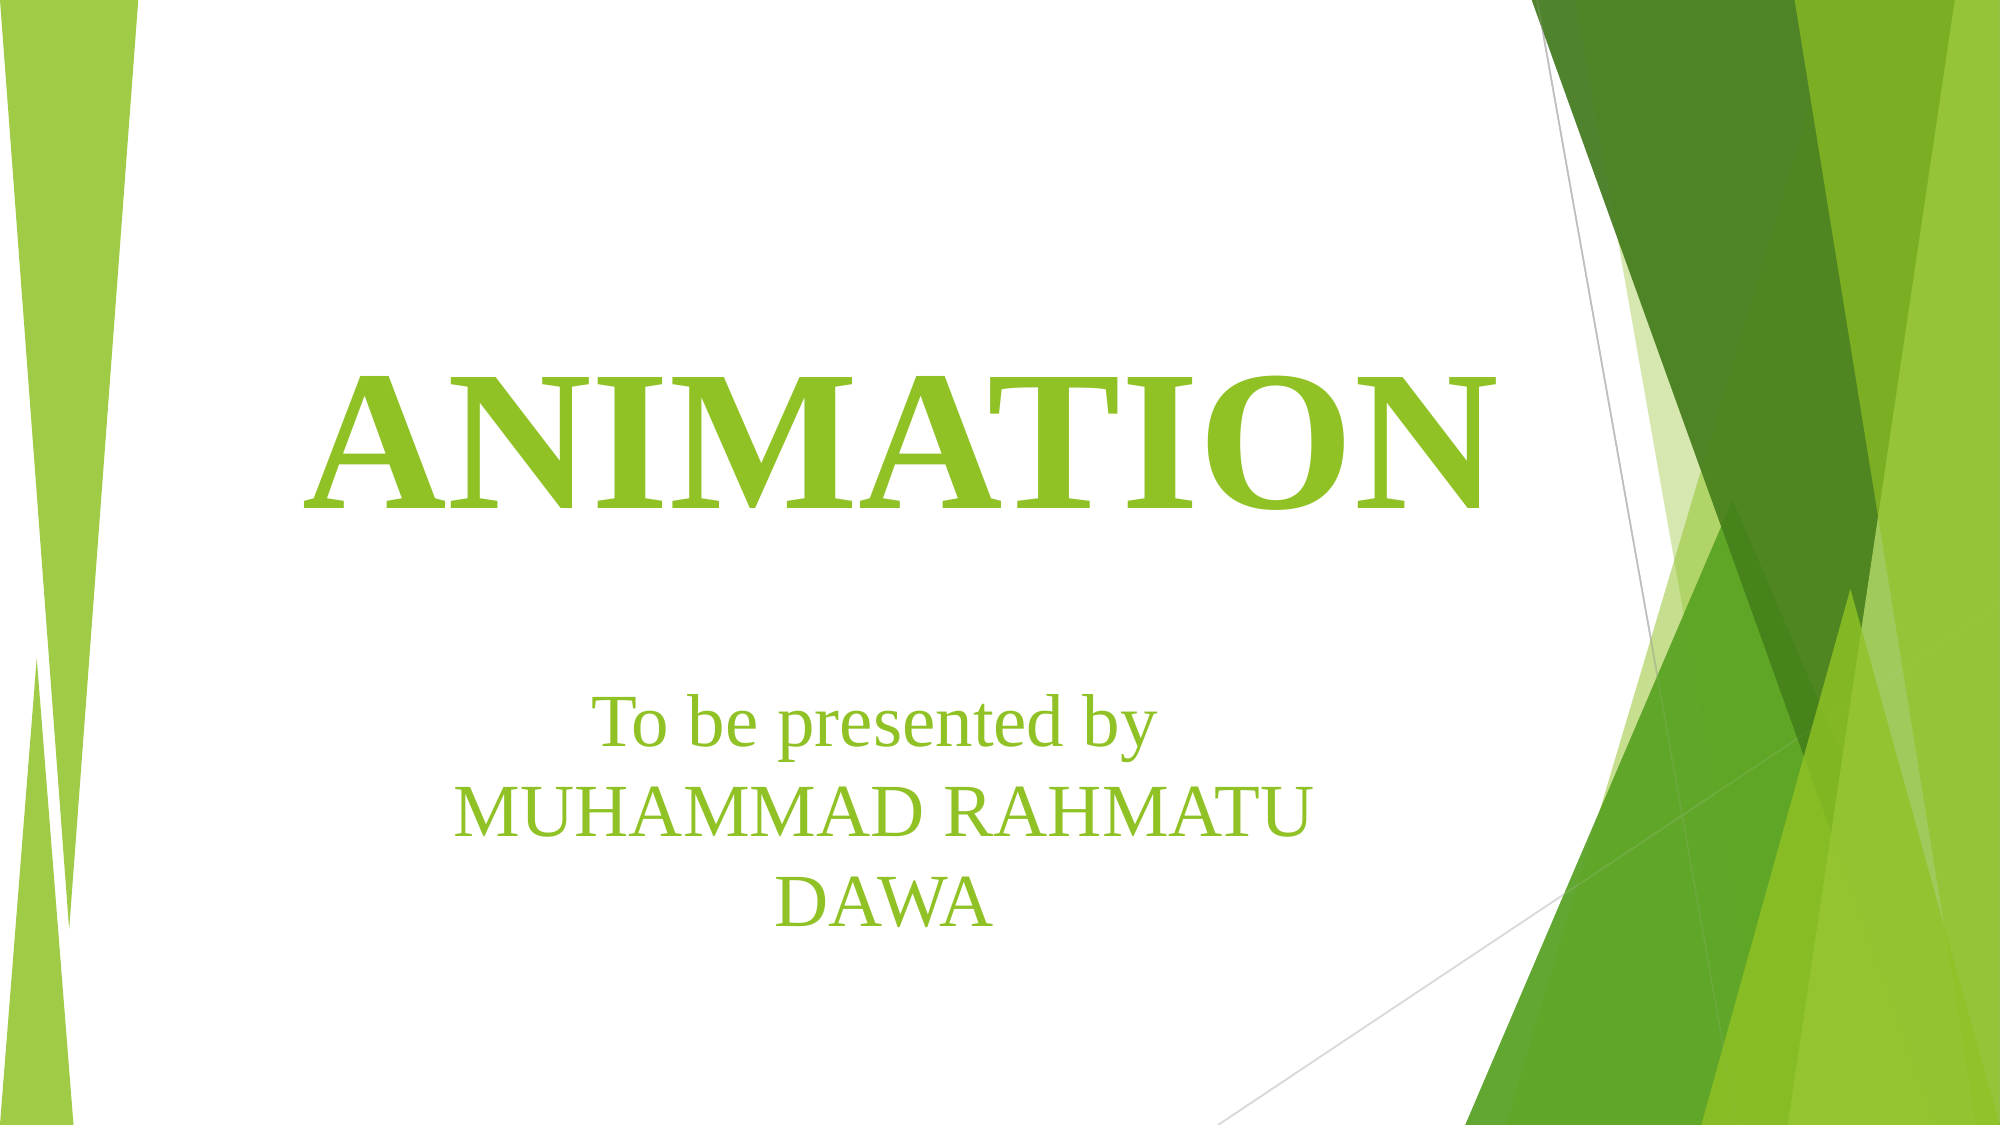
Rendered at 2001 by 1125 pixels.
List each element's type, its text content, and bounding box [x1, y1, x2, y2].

title ANIMATION [264, 301, 1539, 572]
subtitle To be presented by MUHAMMAD RAHMATU DAWA [323, 664, 1446, 937]
